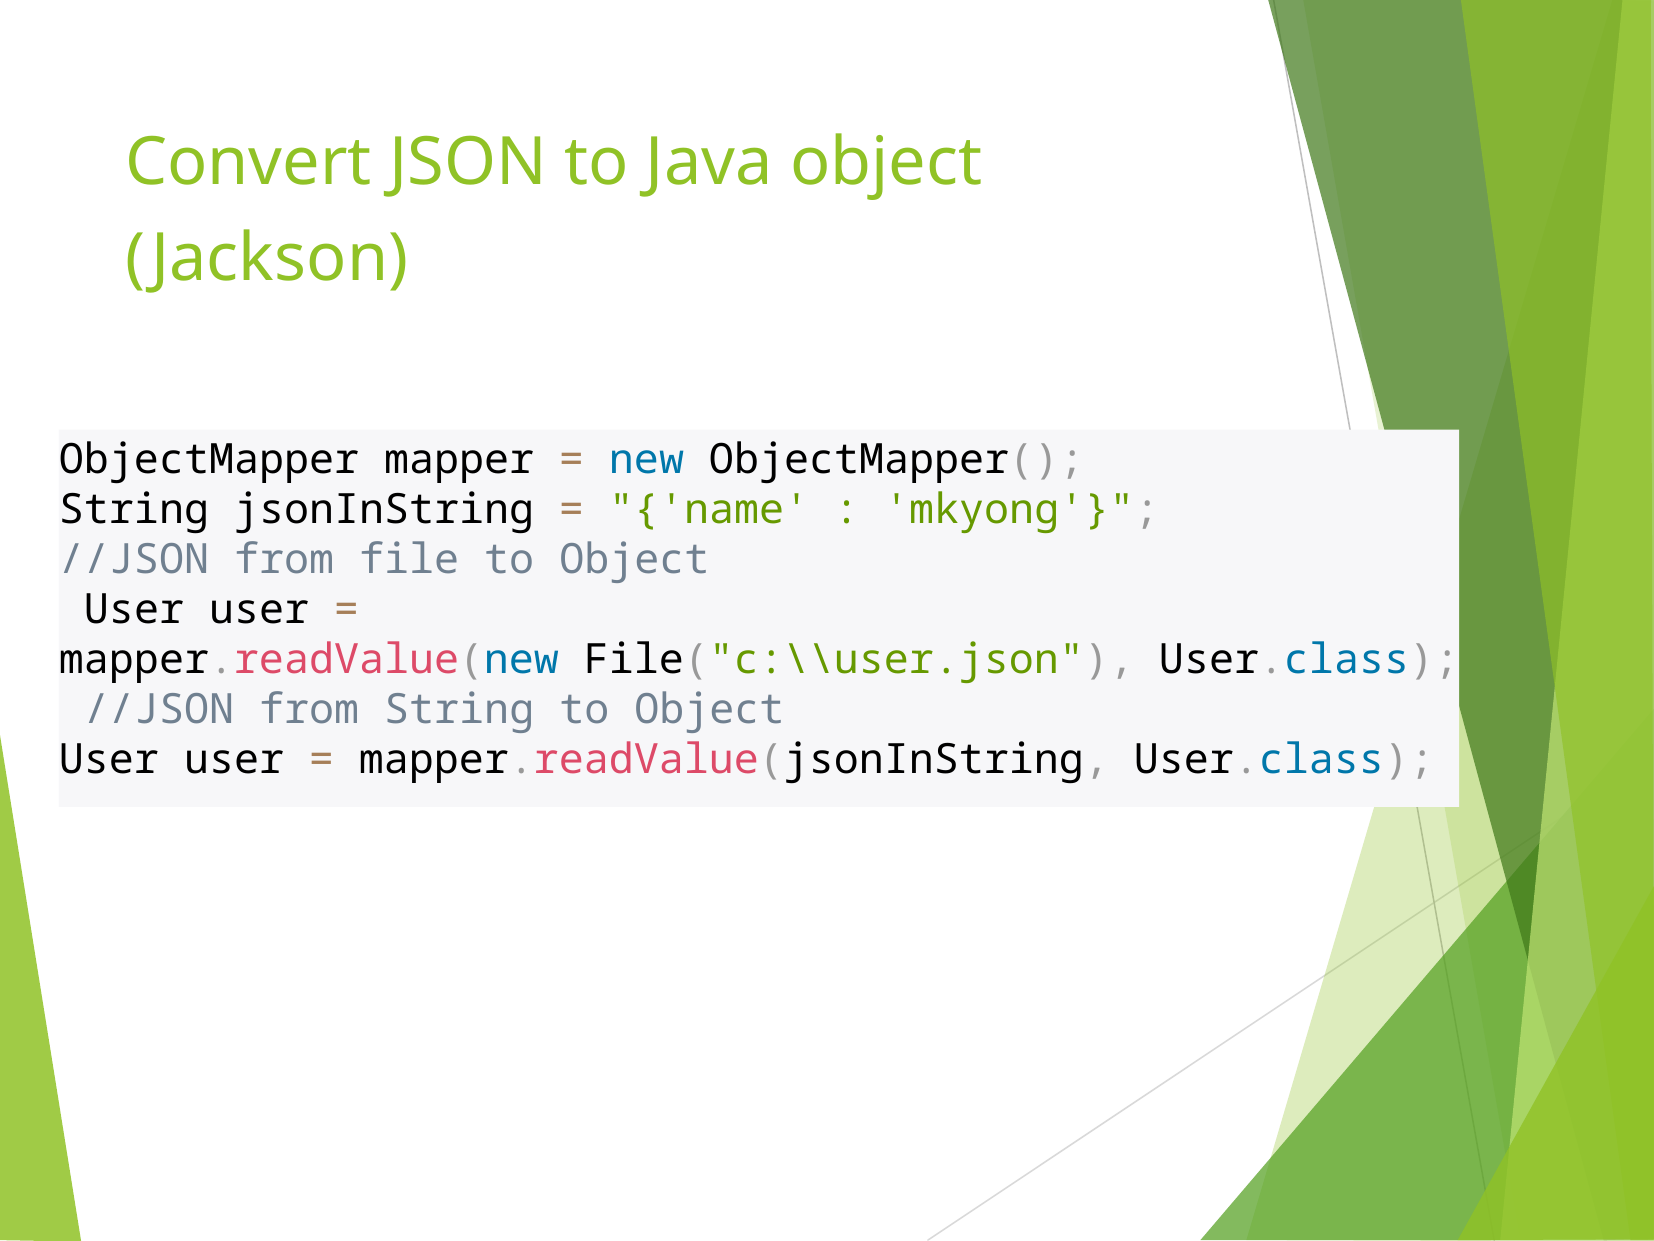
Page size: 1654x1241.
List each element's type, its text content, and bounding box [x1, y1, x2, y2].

title Convert JSON to Java object (Jackson) [110, 110, 1259, 350]
list ObjectMapper mapper = new ObjectMapper(); String jsonInString = "{'name' : 'mkyong'}"; //JSON from file to Object User user = mapper.readValue(new File("c:\\user.json"), User.class); //JSON from String to Object User user = mapper.readValue(jsonInString, User.class); [58, 429, 1355, 807]
